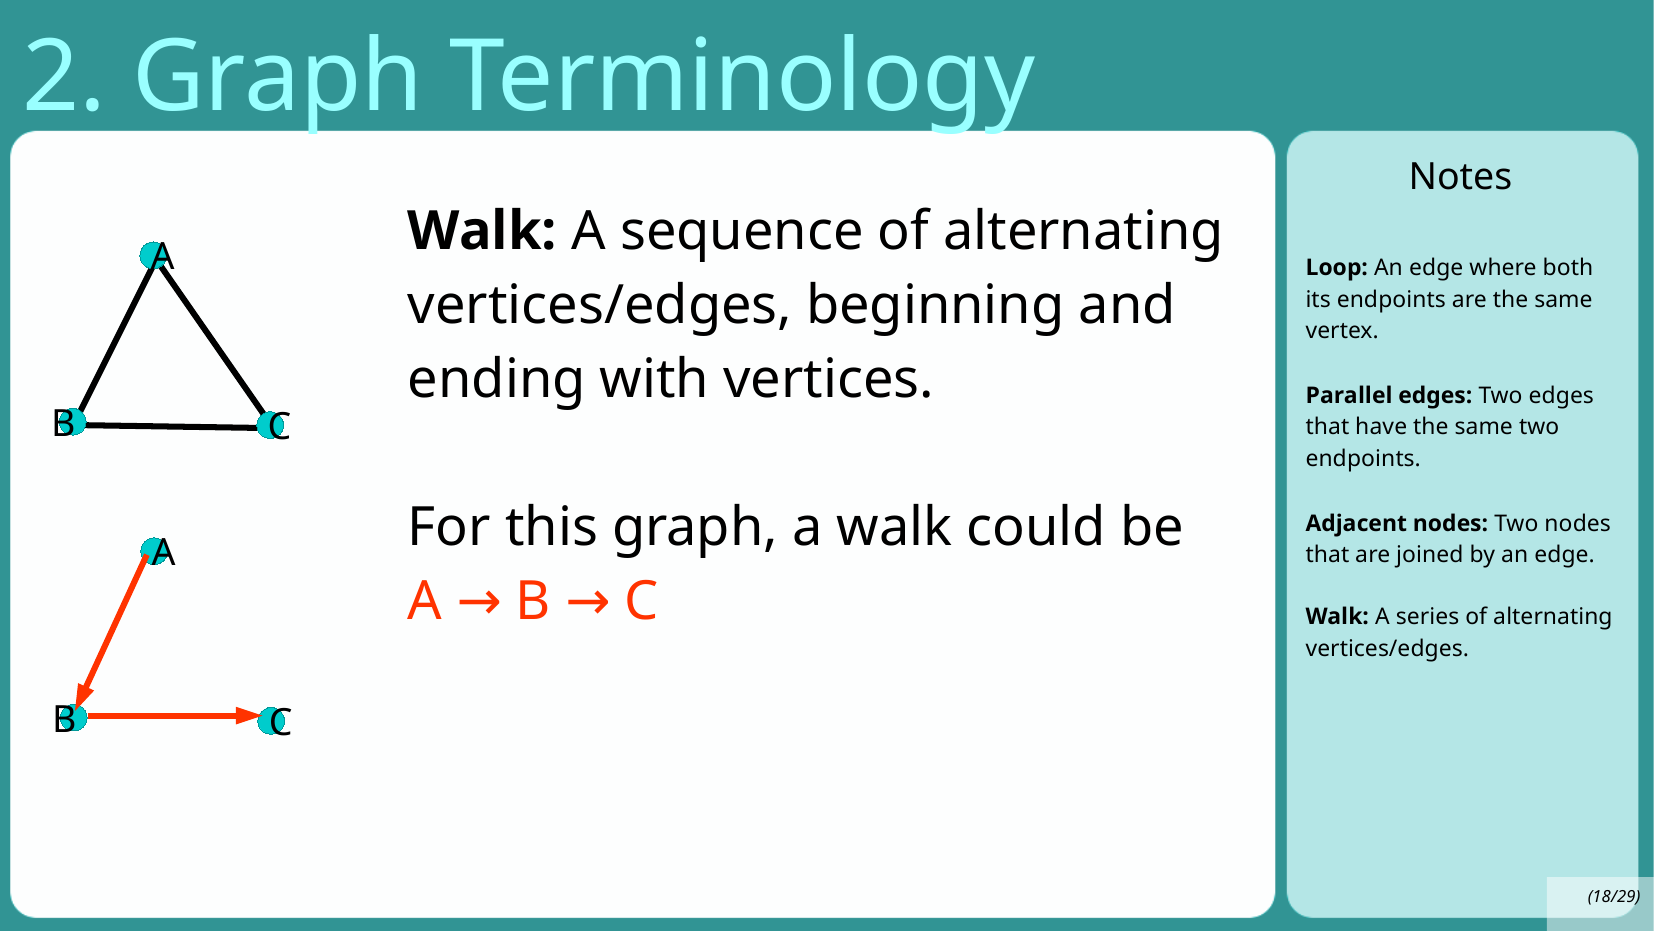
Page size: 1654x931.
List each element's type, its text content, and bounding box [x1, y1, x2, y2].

text_box B [59, 423, 70, 433]
text_box A [139, 241, 160, 269]
text_box B [66, 408, 87, 436]
text_box A [158, 247, 166, 258]
text_box B [60, 719, 71, 729]
text_box C [257, 707, 278, 735]
text_box A [155, 557, 167, 565]
text_box A [154, 261, 166, 269]
text_box C [256, 411, 276, 439]
text_box B [60, 708, 70, 717]
text_box C [274, 711, 285, 732]
text_box B [67, 704, 88, 731]
title 2. Graph Terminology [22, 13, 1511, 130]
text_box B [59, 412, 69, 421]
picture [0, 0, 1654, 931]
text_box Notes Loop: An edge where both its endpoints are the same vertex. Parallel edges: Two edges that have the same two endpoints. Adjacent nodes: Two nodes that are joined by an edge. Walk: A series of alternating vertices/edges. [1290, 141, 1631, 661]
text_box C [273, 415, 284, 436]
text_box (<number>/29) [1546, 877, 1654, 931]
text_box A [140, 537, 161, 565]
text_box A [159, 543, 167, 554]
text_box Walk: A sequence of alternating vertices/edges, beginning and ending with vertices. For this graph, a walk could be A → B → C [407, 191, 1244, 810]
